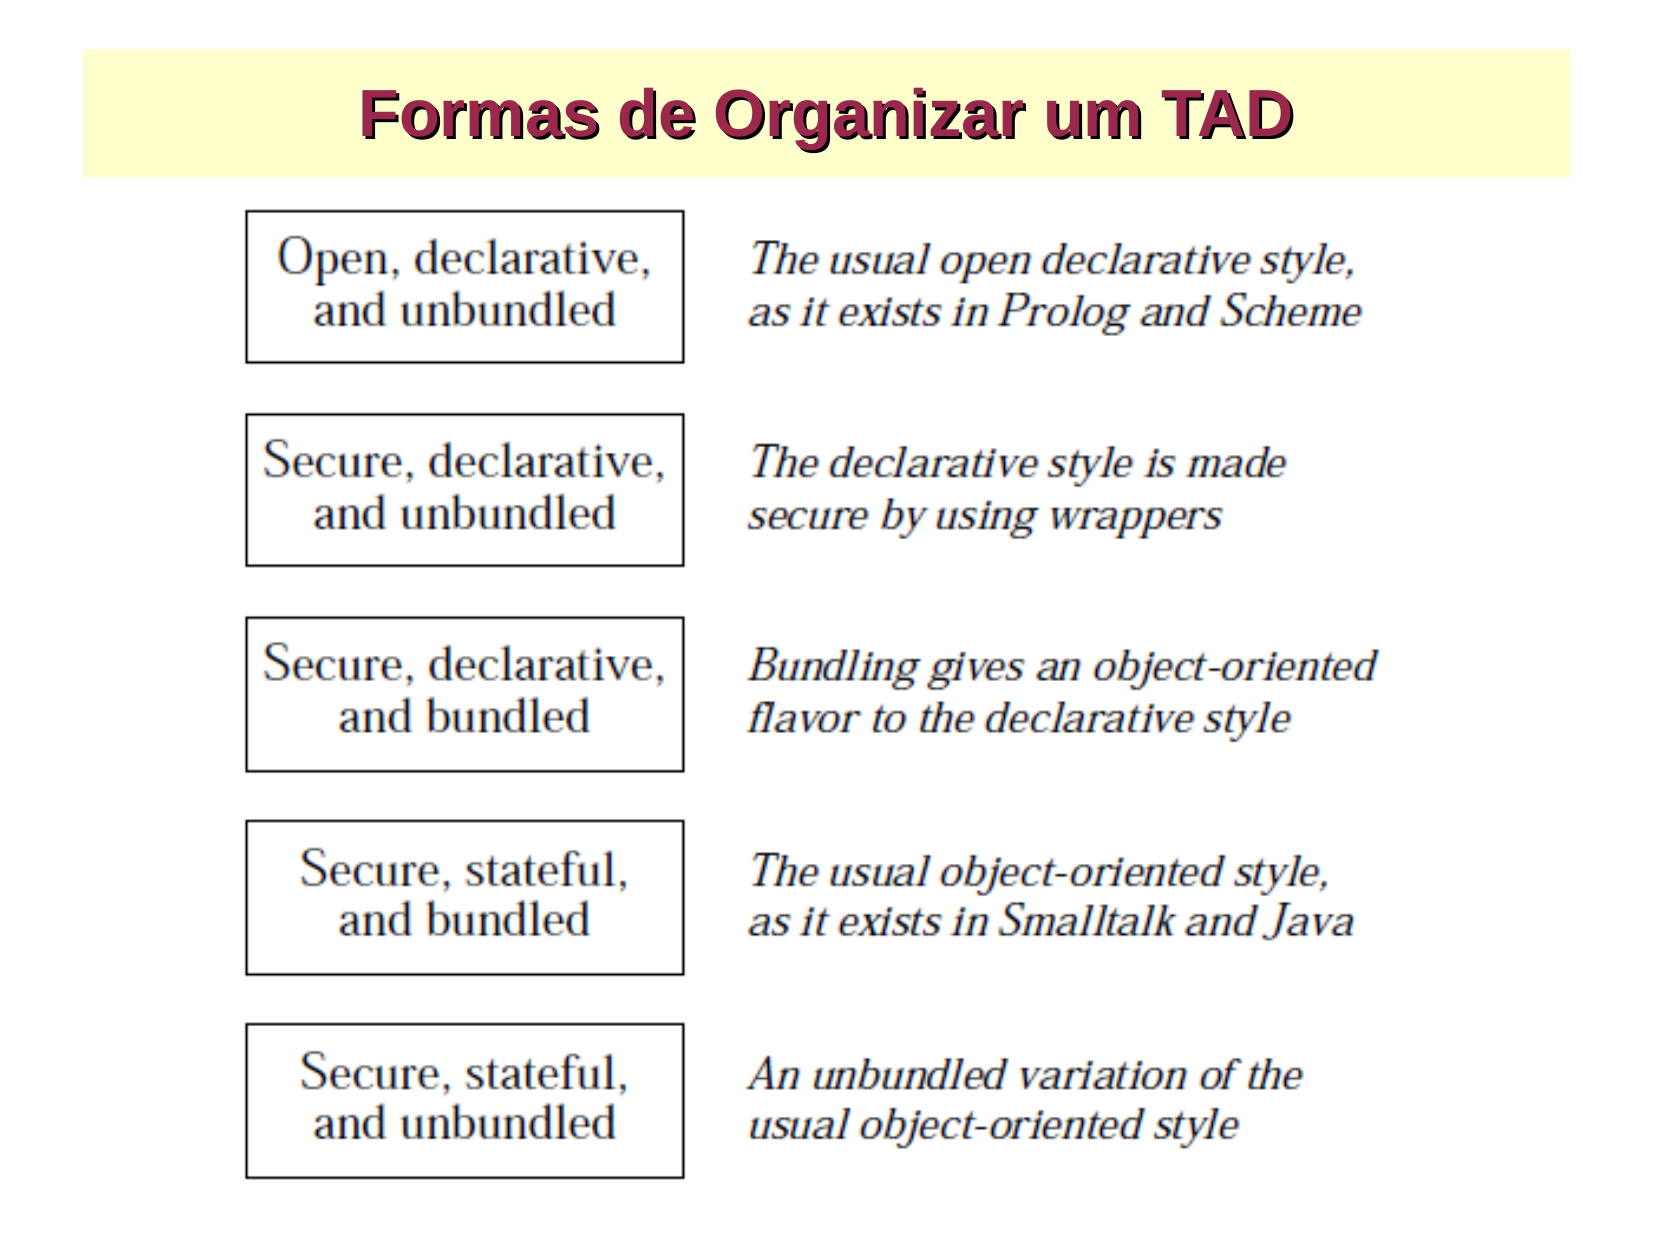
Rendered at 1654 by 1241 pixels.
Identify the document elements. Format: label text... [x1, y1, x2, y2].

title Formas de Organizar um TAD [82, 49, 1571, 178]
picture [239, 206, 1403, 1182]
